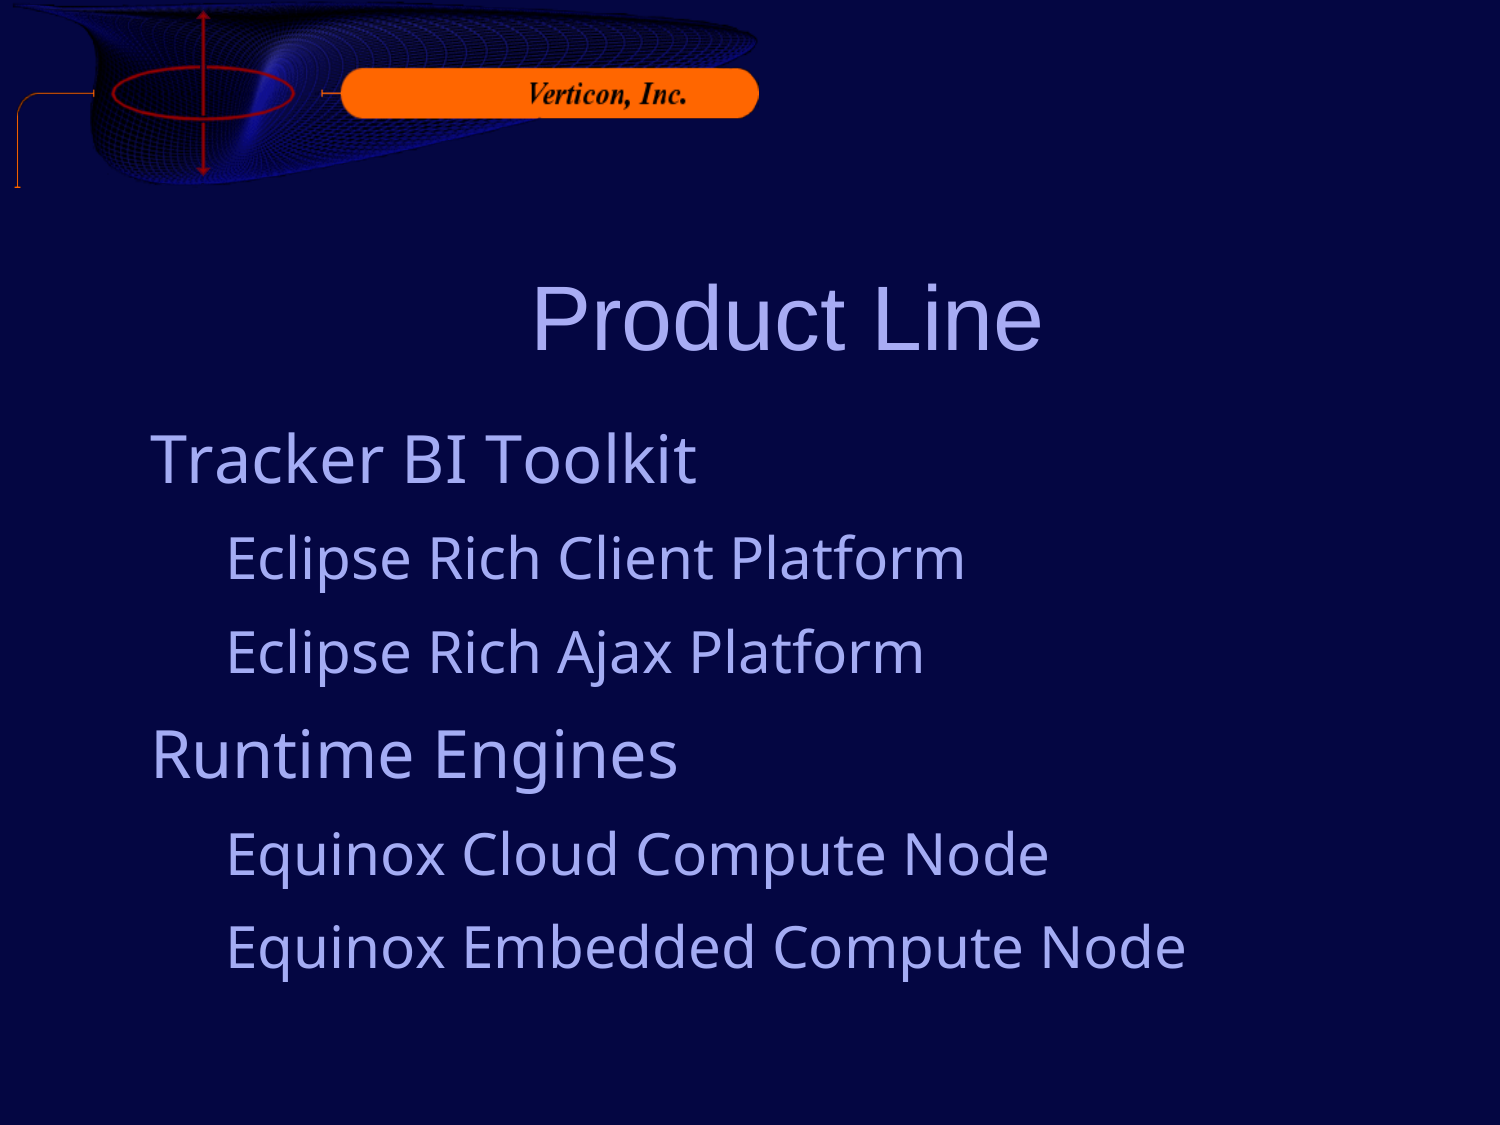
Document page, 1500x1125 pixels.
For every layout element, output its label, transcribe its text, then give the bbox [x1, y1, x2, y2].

title Product Line [112, 224, 1463, 413]
picture [8, 0, 759, 188]
list Tracker BI Toolkit Eclipse Rich Client Platform Eclipse Rich Ajax Platform Runtime Engines Equinox Cloud Compute Node Equinox Embedded Compute Node [150, 412, 1385, 1052]
